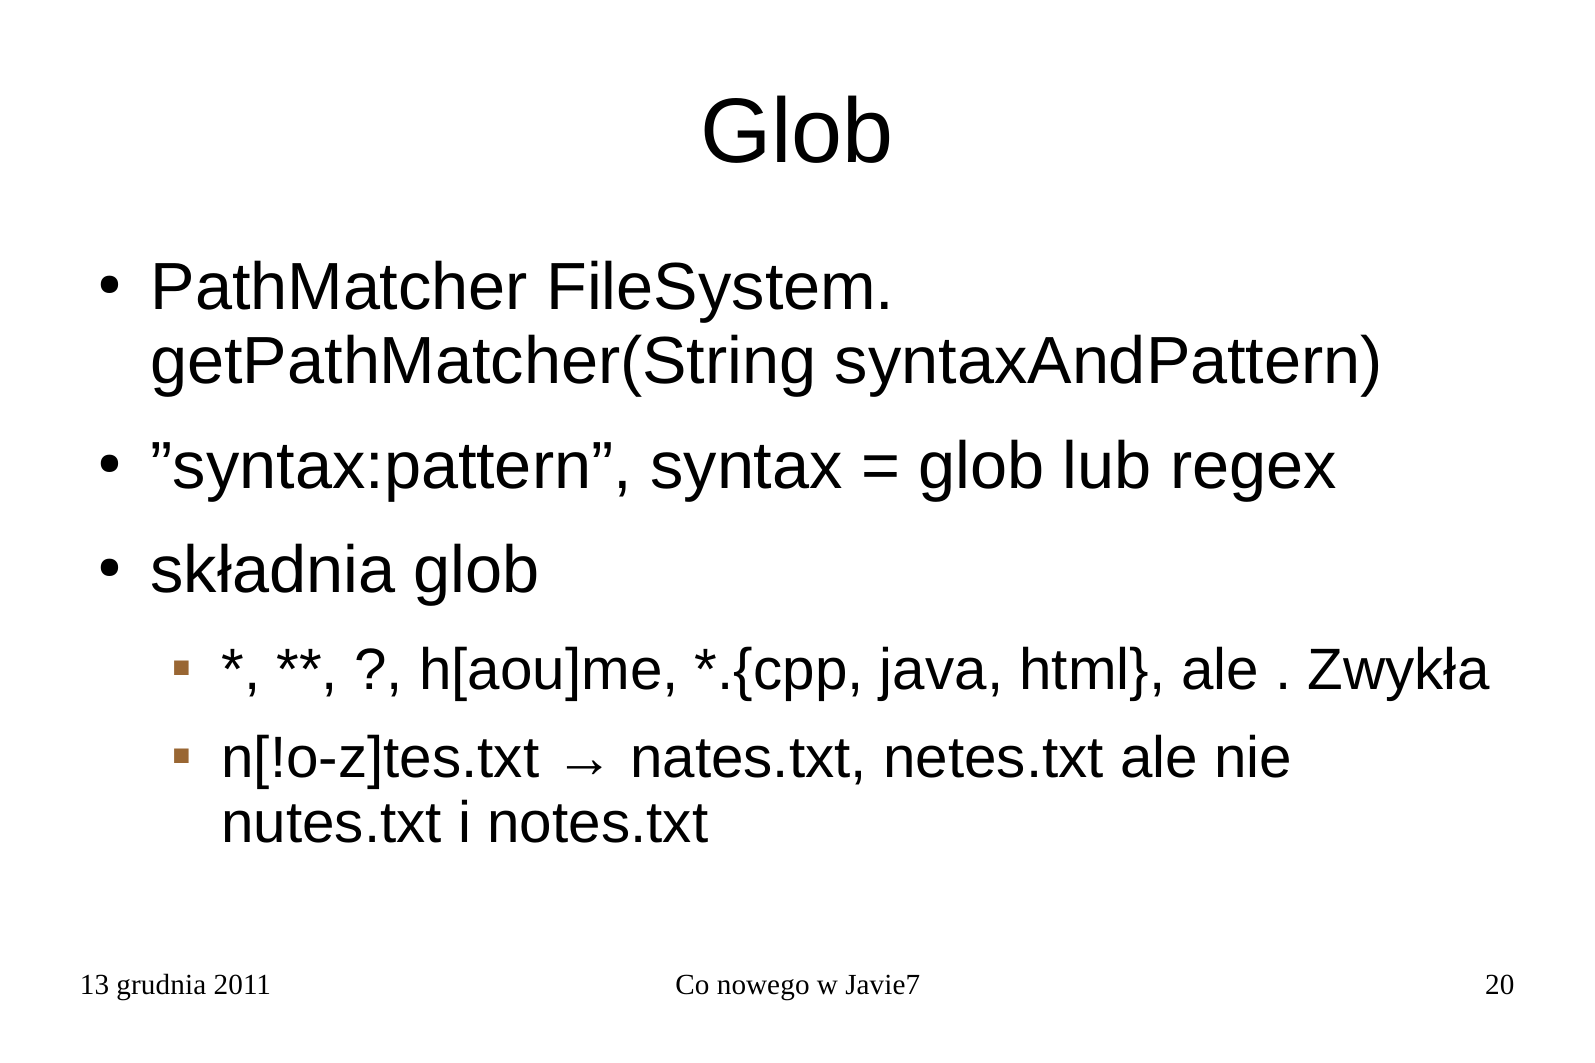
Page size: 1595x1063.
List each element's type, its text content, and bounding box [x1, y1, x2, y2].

list PathMatcher FileSystem. getPathMatcher(String syntaxAndPattern) ”syntax:pattern”, syntax = glob lub regex składnia glob *, **, ?, h[aou]me, *.{cpp, java, html}, ale . Zwykła n[!o-z]tes.txt → nates.txt, netes.txt ale nie nutes.txt i notes.txt [79, 248, 1515, 951]
title Glob [79, 42, 1515, 220]
